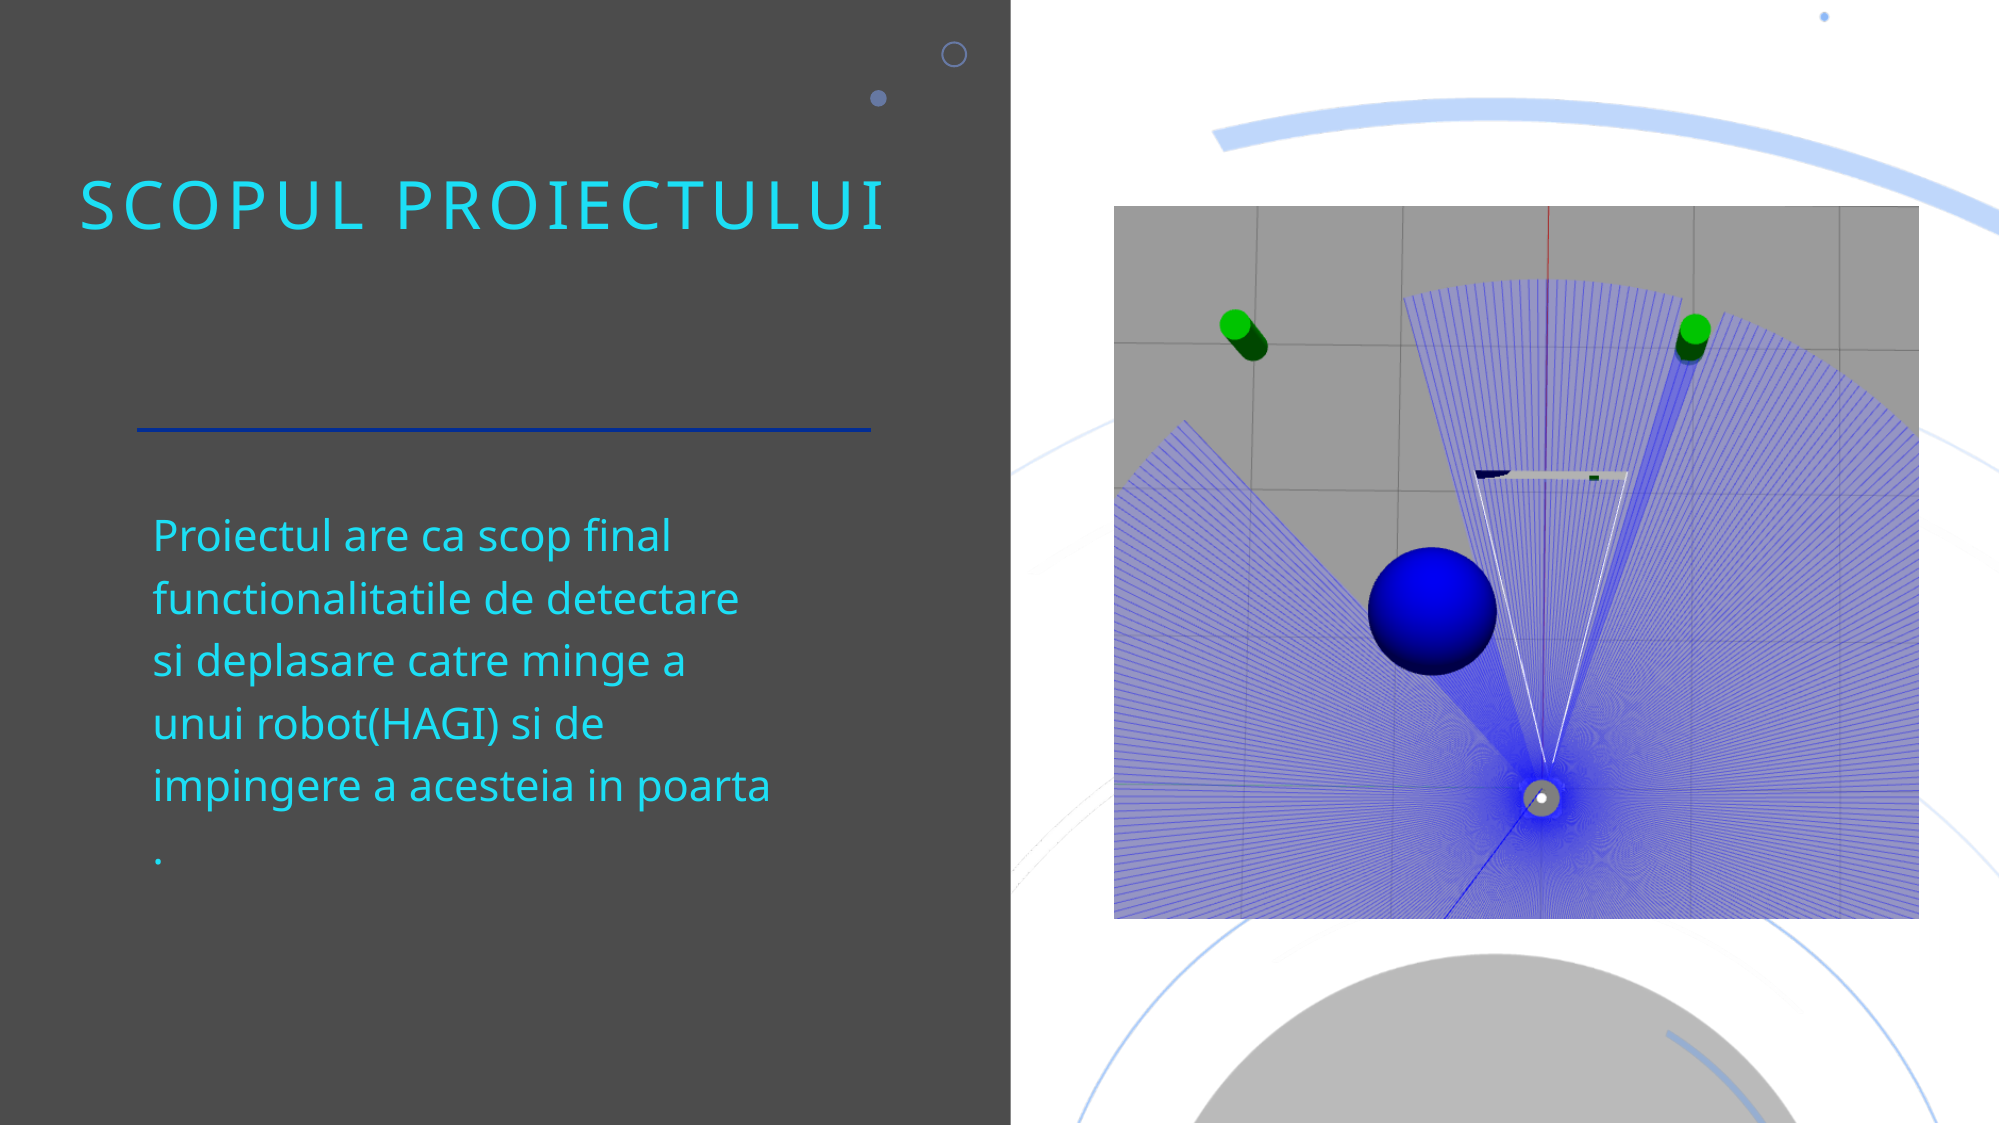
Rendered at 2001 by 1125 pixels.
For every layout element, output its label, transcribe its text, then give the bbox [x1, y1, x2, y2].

title SCOPUL PROIECTULUI [64, 116, 1000, 252]
list Proiectul are ca scop final functionalitatile de detectare si deplasare catre minge a unui robot(HAGI) si de impingere a acesteia in poarta . [137, 490, 794, 884]
picture [1114, 206, 1919, 919]
